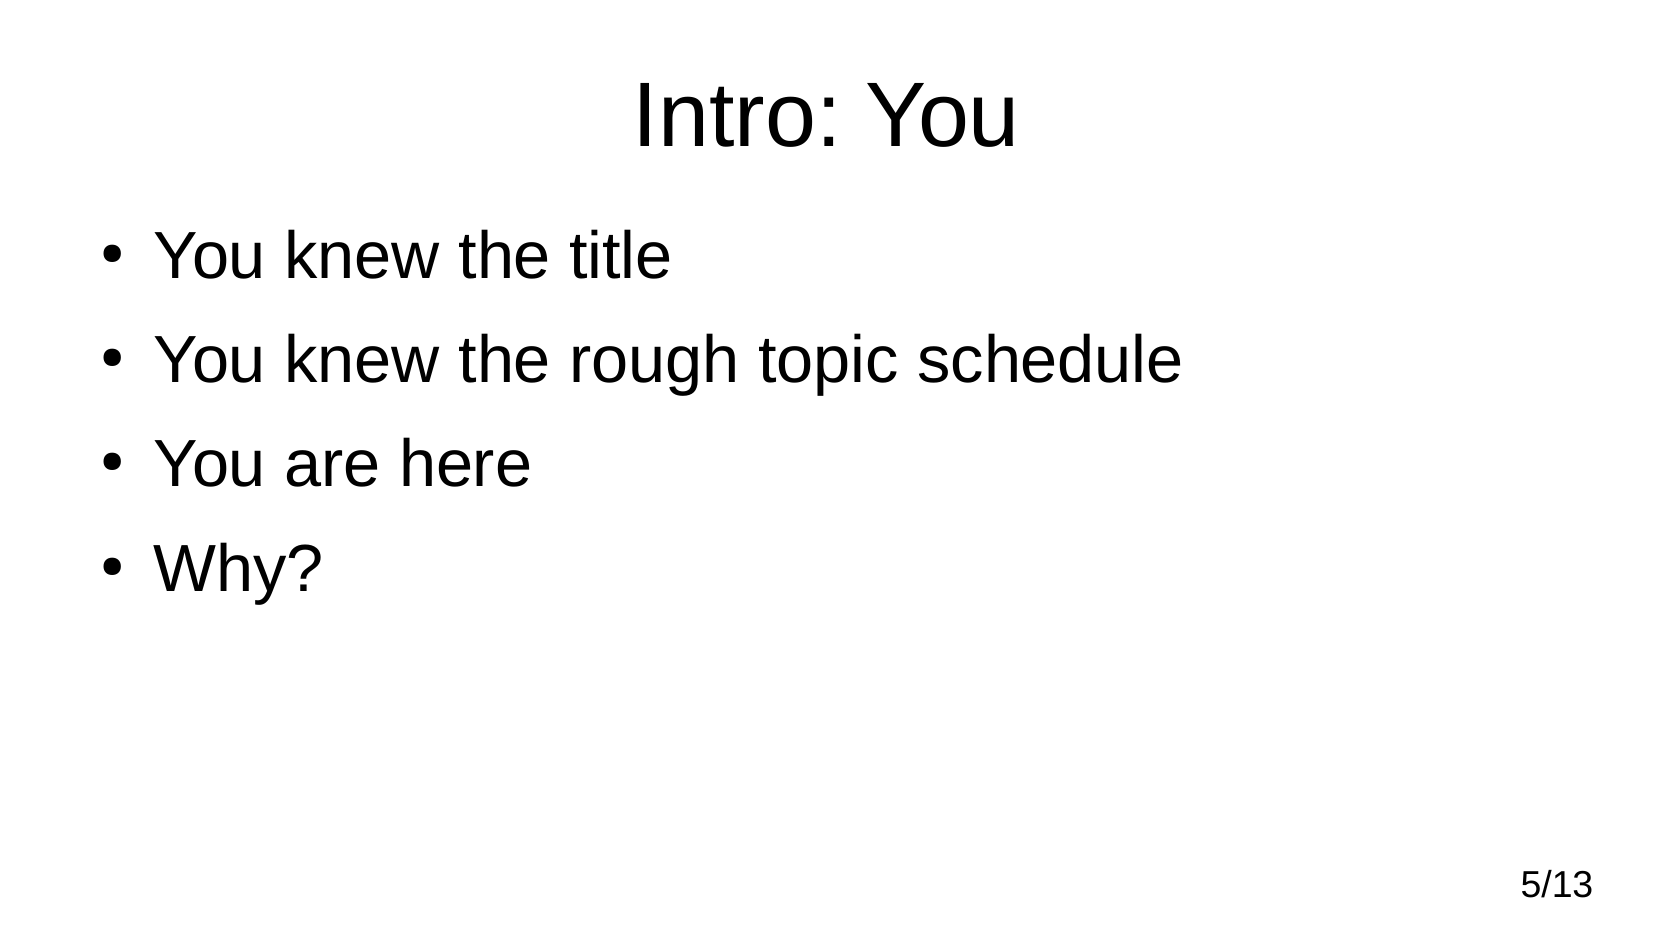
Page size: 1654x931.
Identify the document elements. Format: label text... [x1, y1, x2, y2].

list You knew the title You knew the rough topic schedule You are here Why? [82, 217, 1571, 758]
title Intro: You [82, 37, 1571, 193]
text_box <number>/13 [1505, 856, 1625, 914]
